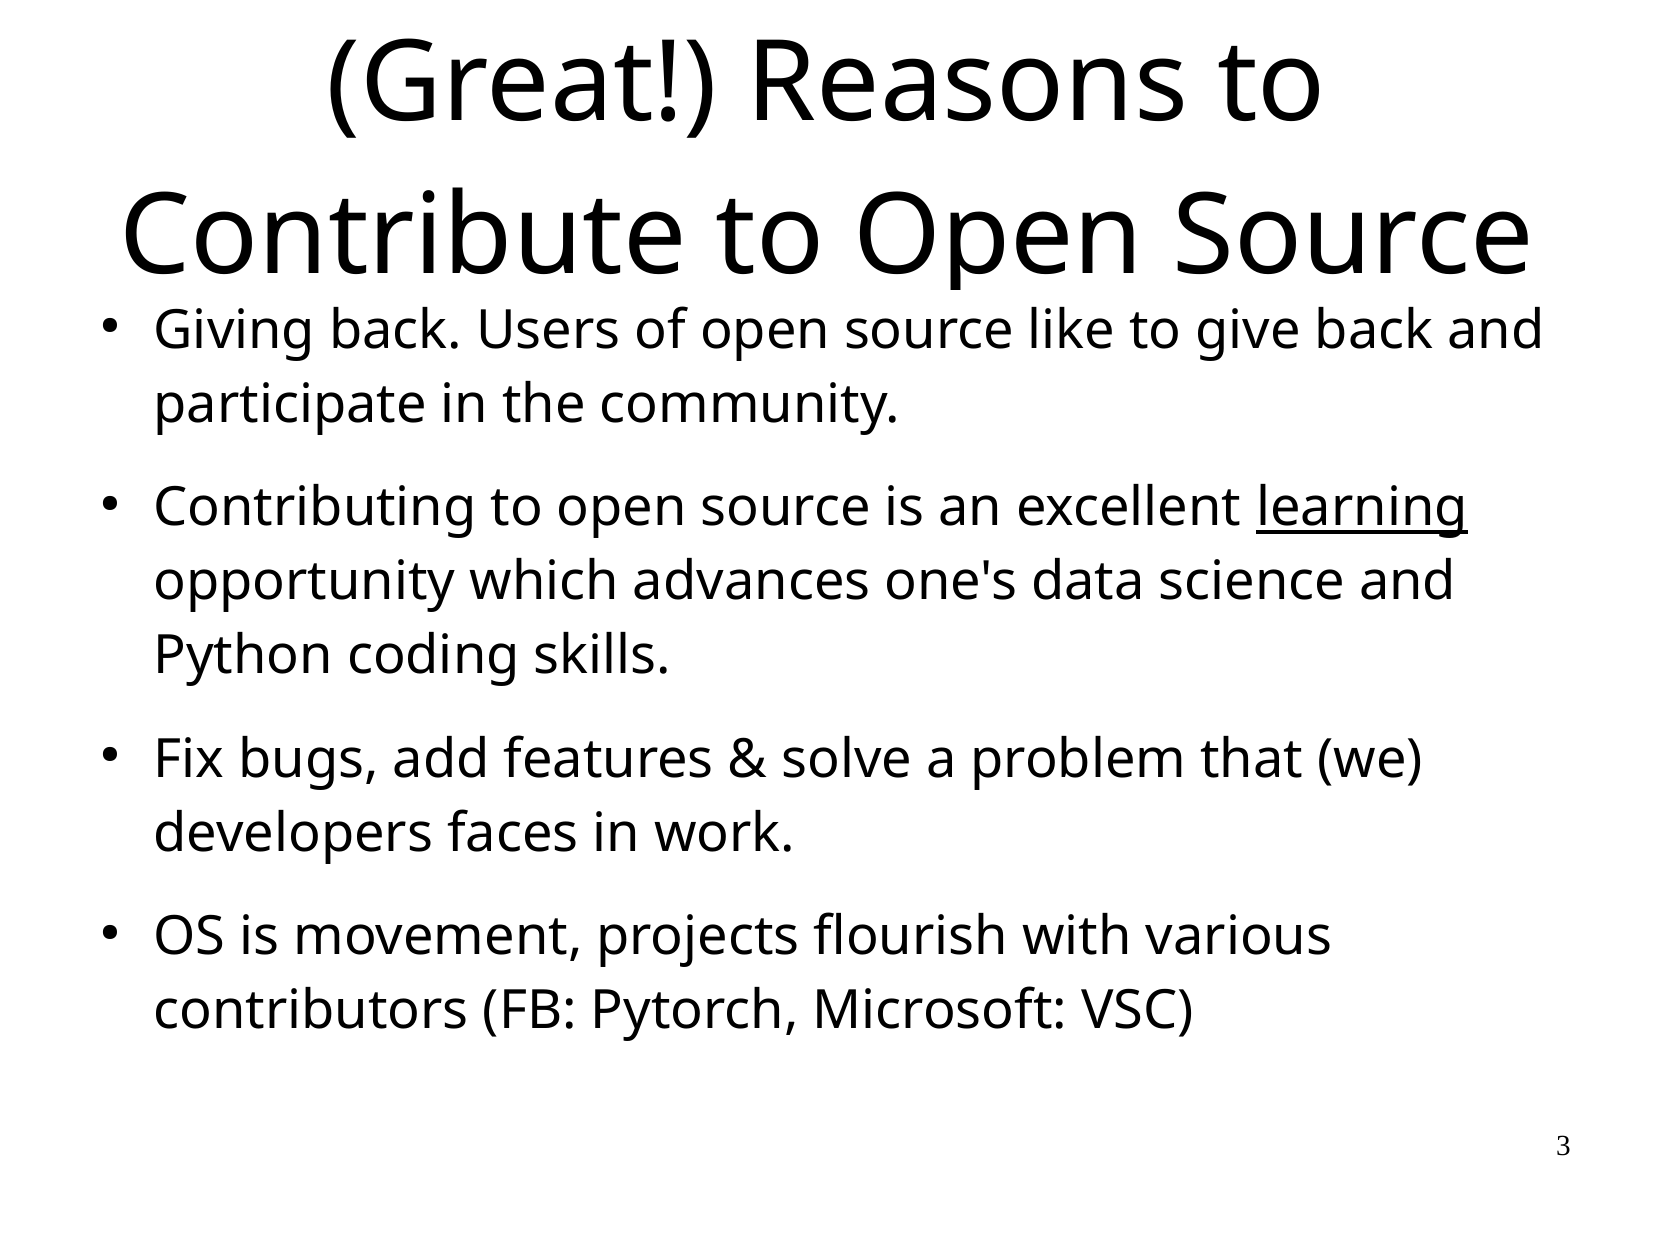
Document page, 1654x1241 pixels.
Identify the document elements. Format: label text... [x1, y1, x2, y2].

title (Great!) Reasons to Contribute to Open Source [82, 26, 1571, 280]
list Giving back. Users of open source like to give back and participate in the community. Contributing to open source is an excellent learning opportunity which advances one's data science and Python coding skills. Fix bugs, add features & solve a problem that (we) developers faces in work. OS is movement, projects flourish with various contributors (FB: Pytorch, Microsoft: VSC) [82, 290, 1571, 1010]
